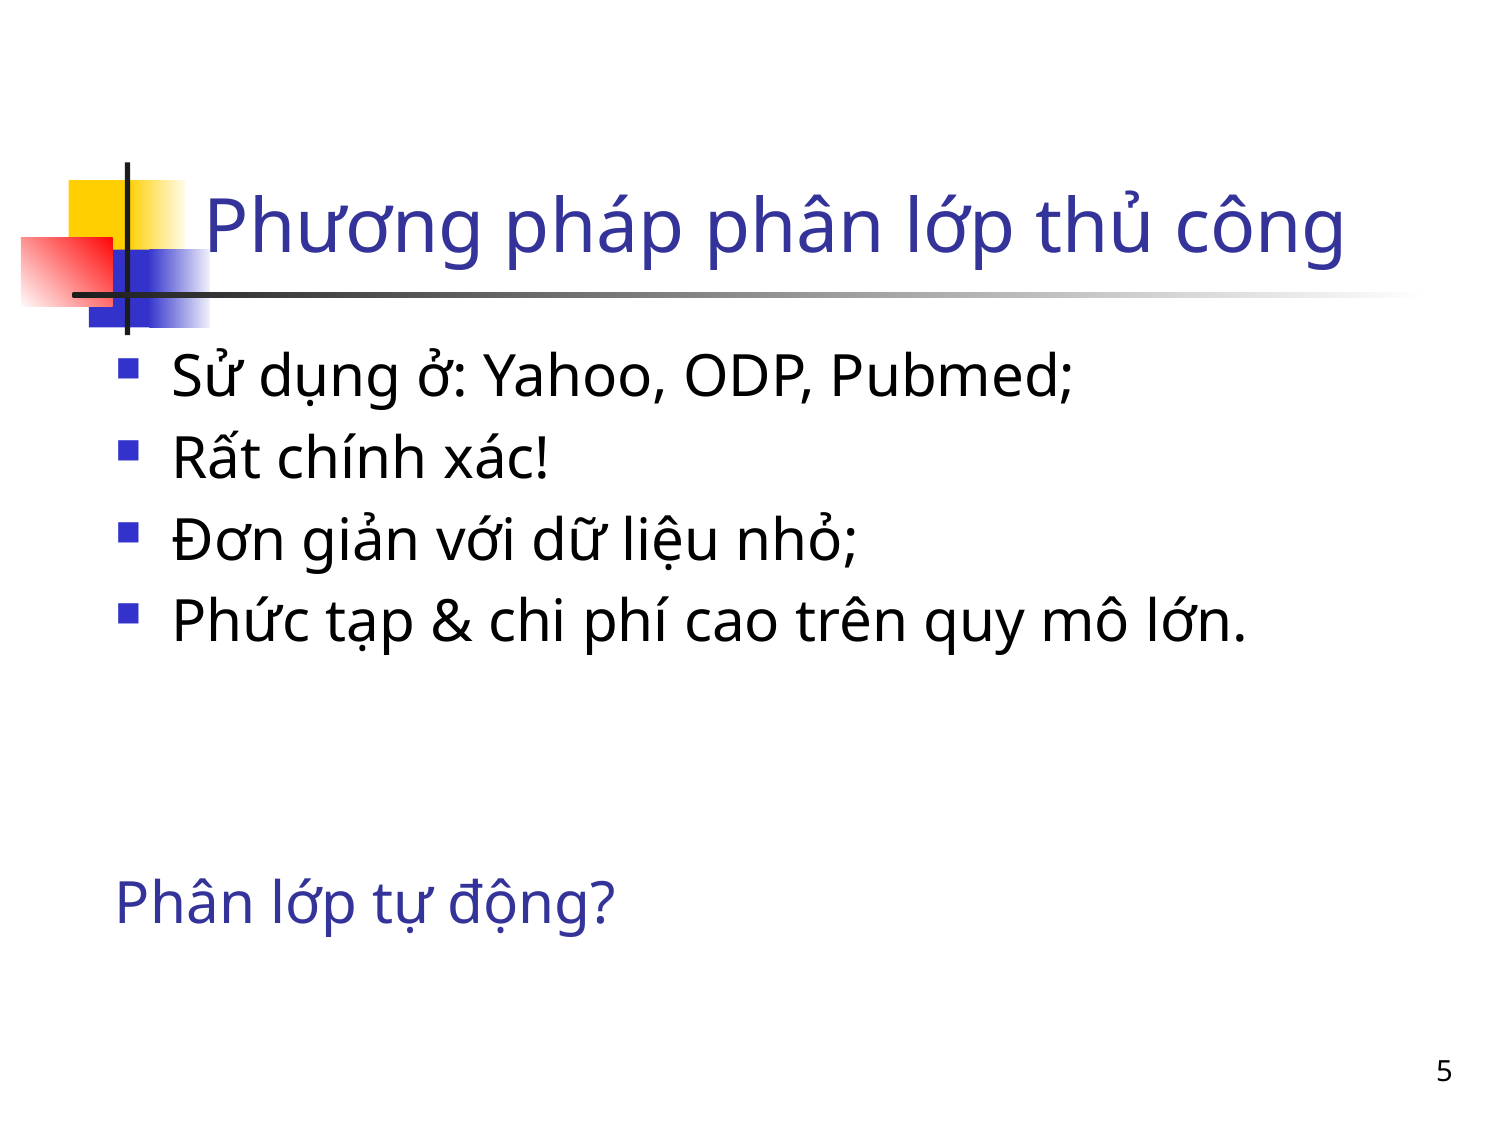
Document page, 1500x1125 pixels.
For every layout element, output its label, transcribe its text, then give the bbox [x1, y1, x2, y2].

text_box Phân lớp tự động? [100, 857, 1468, 943]
list Sử dụng ở: Yahoo, ODP, Pubmed; Rất chính xác! Đơn giản với dữ liệu nhỏ; Phức tạp & chi phí cao trên quy mô lớn. [100, 331, 1469, 705]
slide_number <number> [1155, 1024, 1468, 1100]
title Phương pháp phân lớp thủ công [188, 35, 1468, 275]
